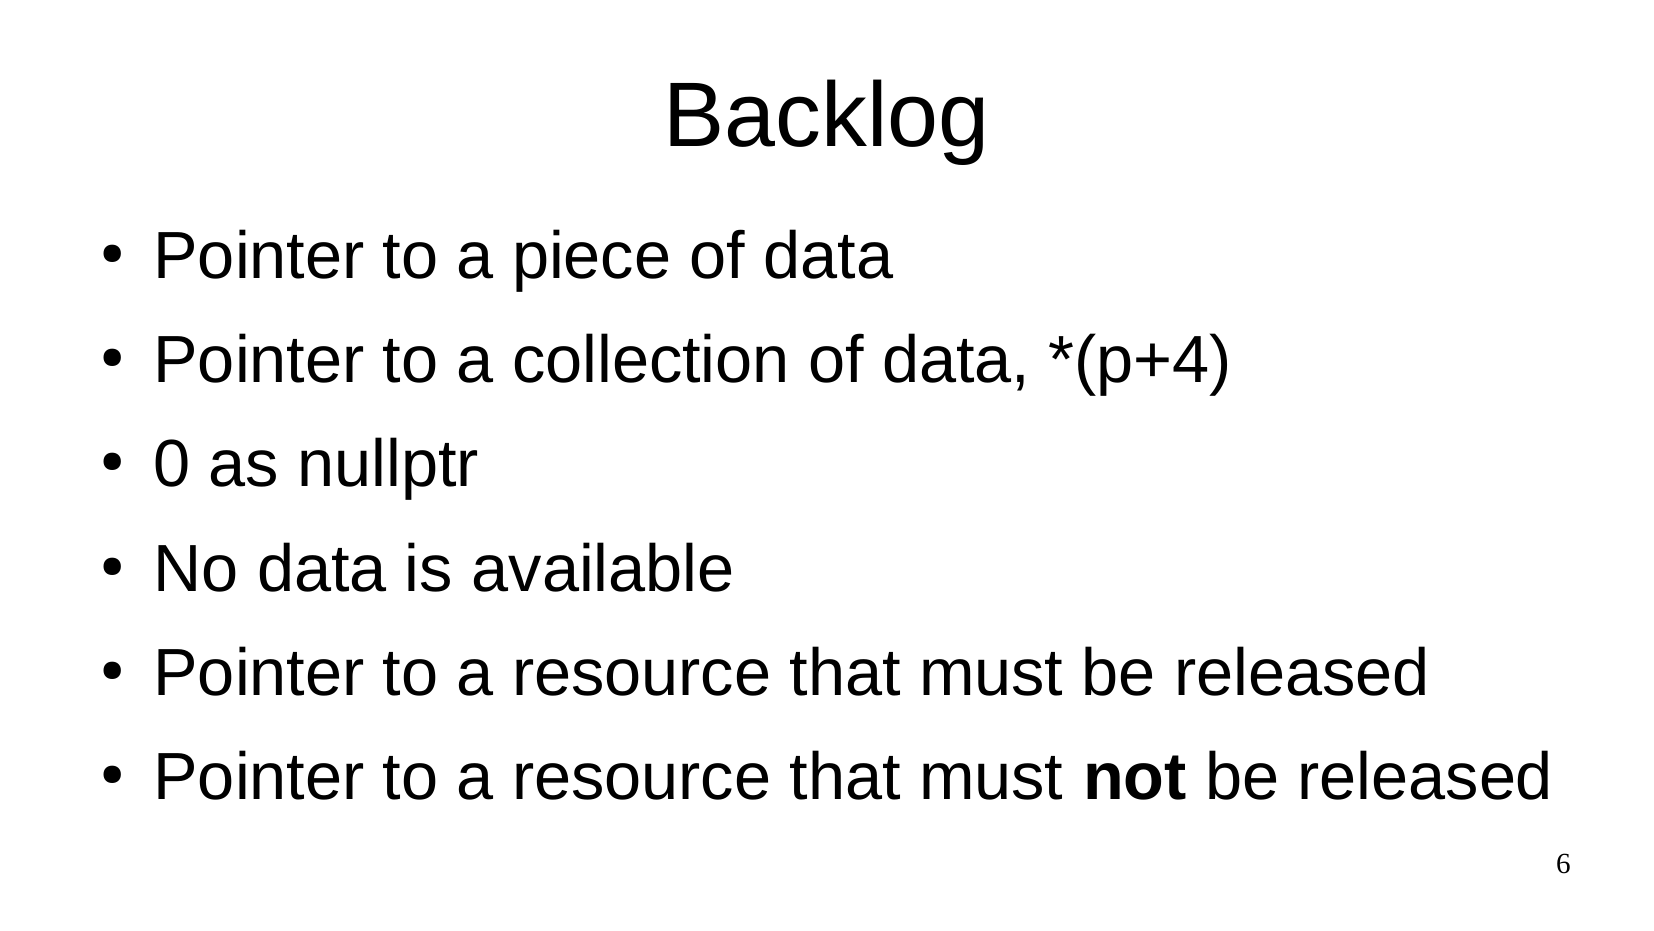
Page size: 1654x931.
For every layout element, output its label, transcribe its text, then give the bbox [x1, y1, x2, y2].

list Pointer to a piece of data Pointer to a collection of data, *(p+4) 0 as nullptr No data is available Pointer to a resource that must be released Pointer to a resource that must not be released [82, 217, 1571, 758]
title Backlog [82, 37, 1571, 193]
